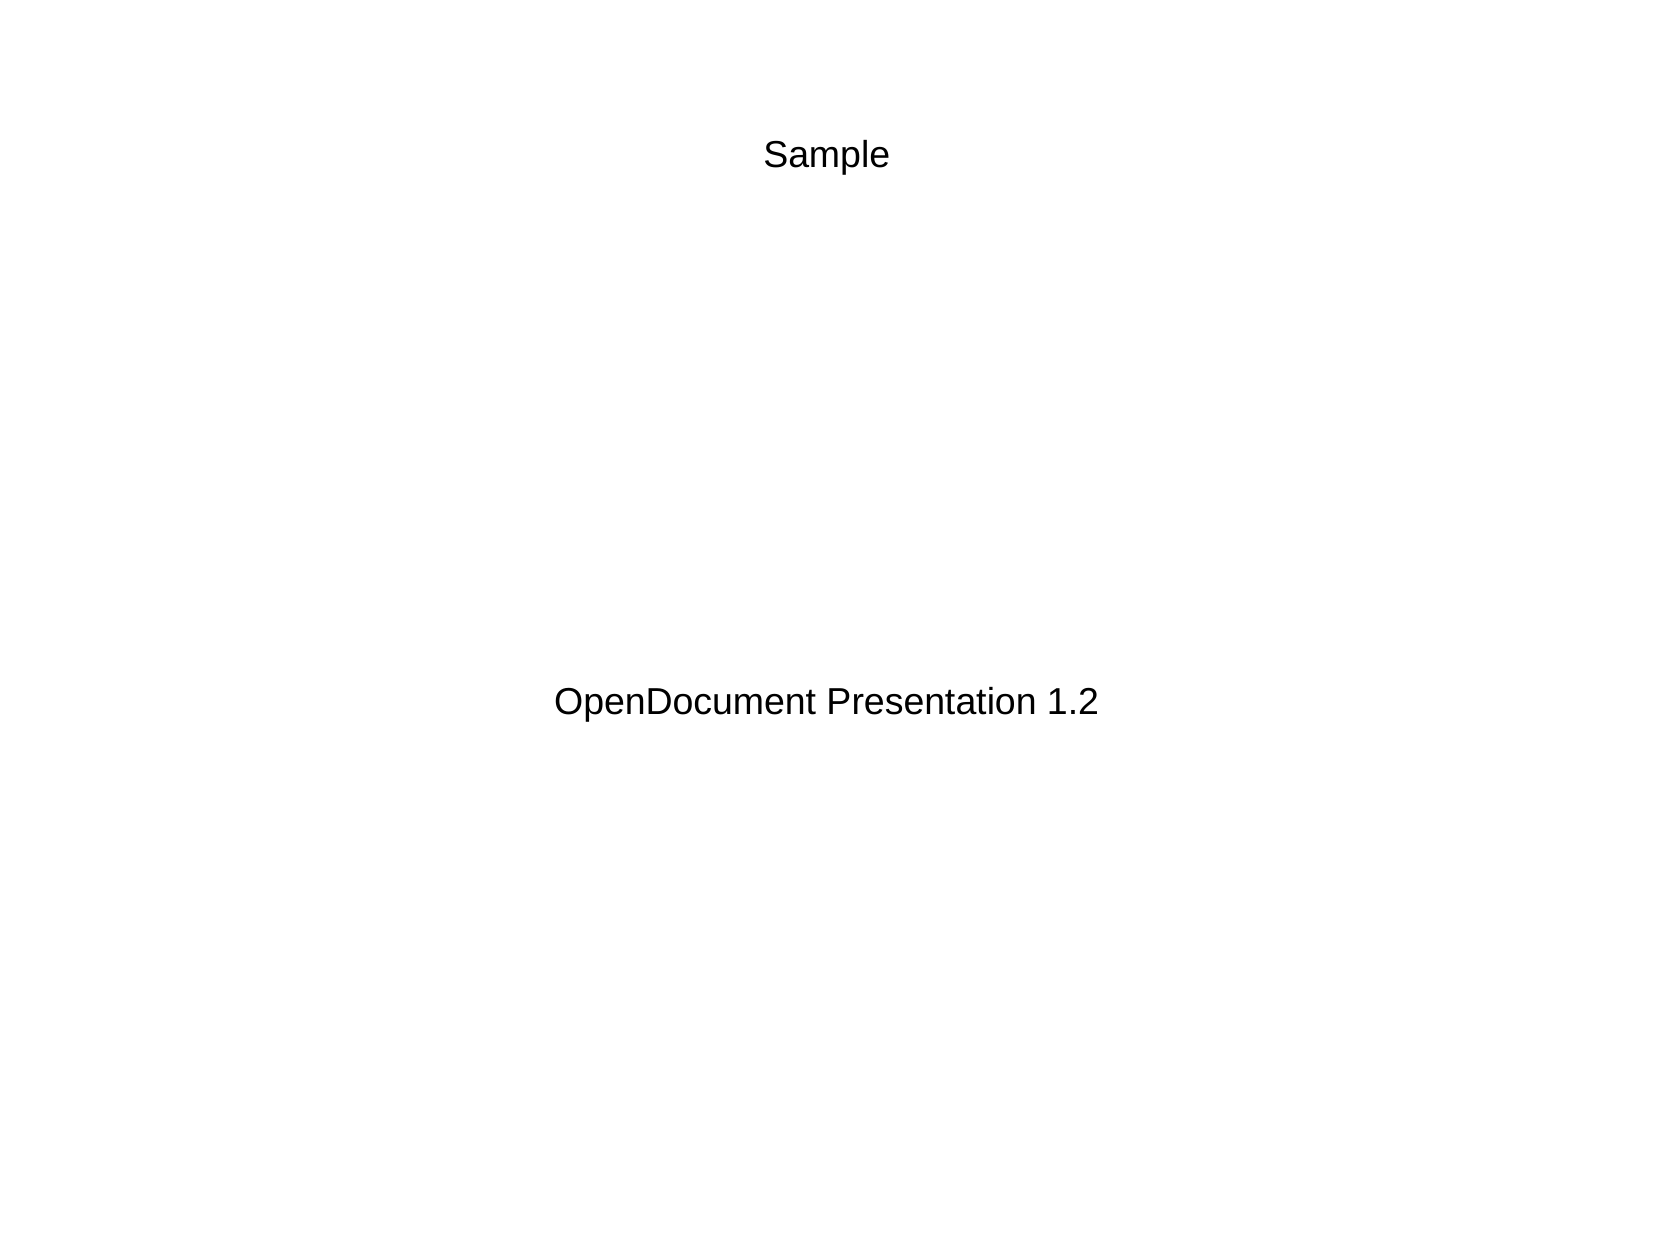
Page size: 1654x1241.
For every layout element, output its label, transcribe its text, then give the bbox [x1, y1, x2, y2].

text_box Sample [82, 49, 1571, 257]
text_box OpenDocument Presentation 1.2 [82, 290, 1571, 1109]
